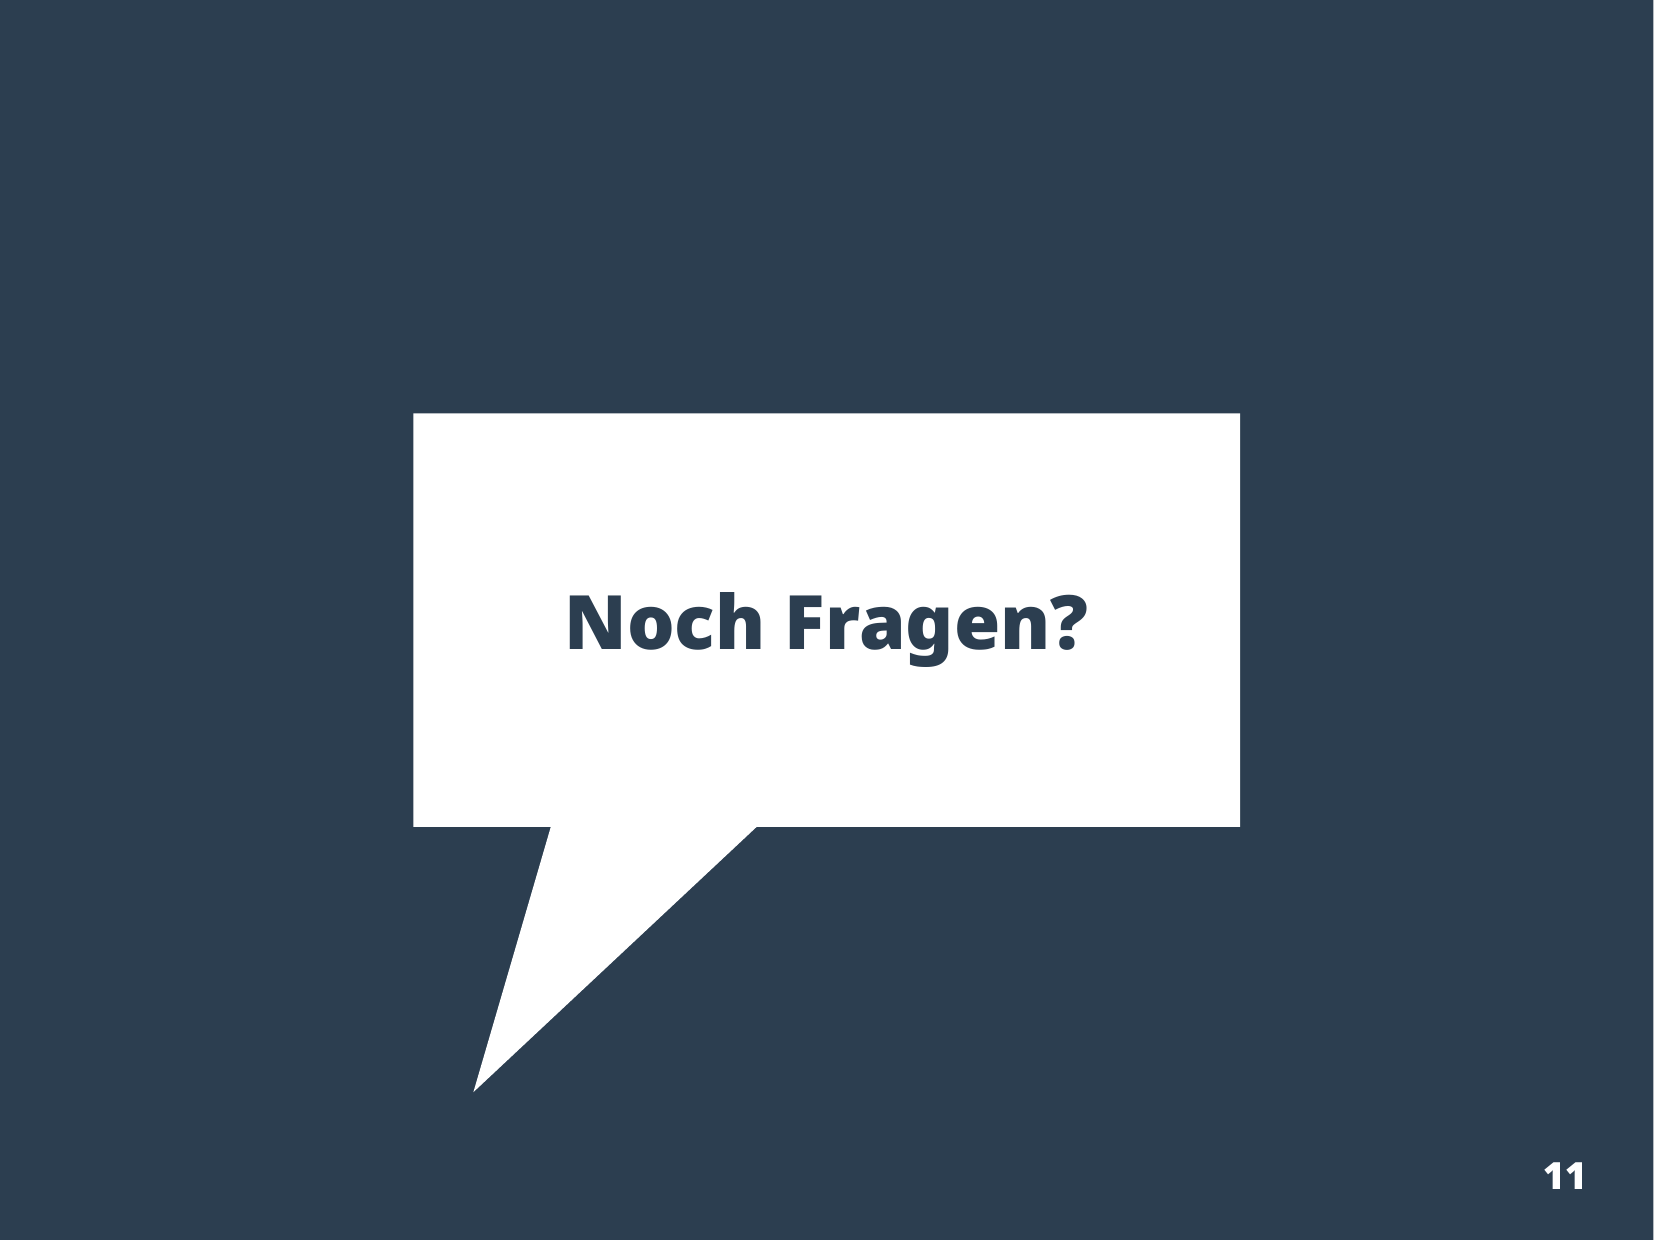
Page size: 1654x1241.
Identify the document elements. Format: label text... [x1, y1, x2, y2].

title Noch Fragen? [442, 442, 1211, 798]
